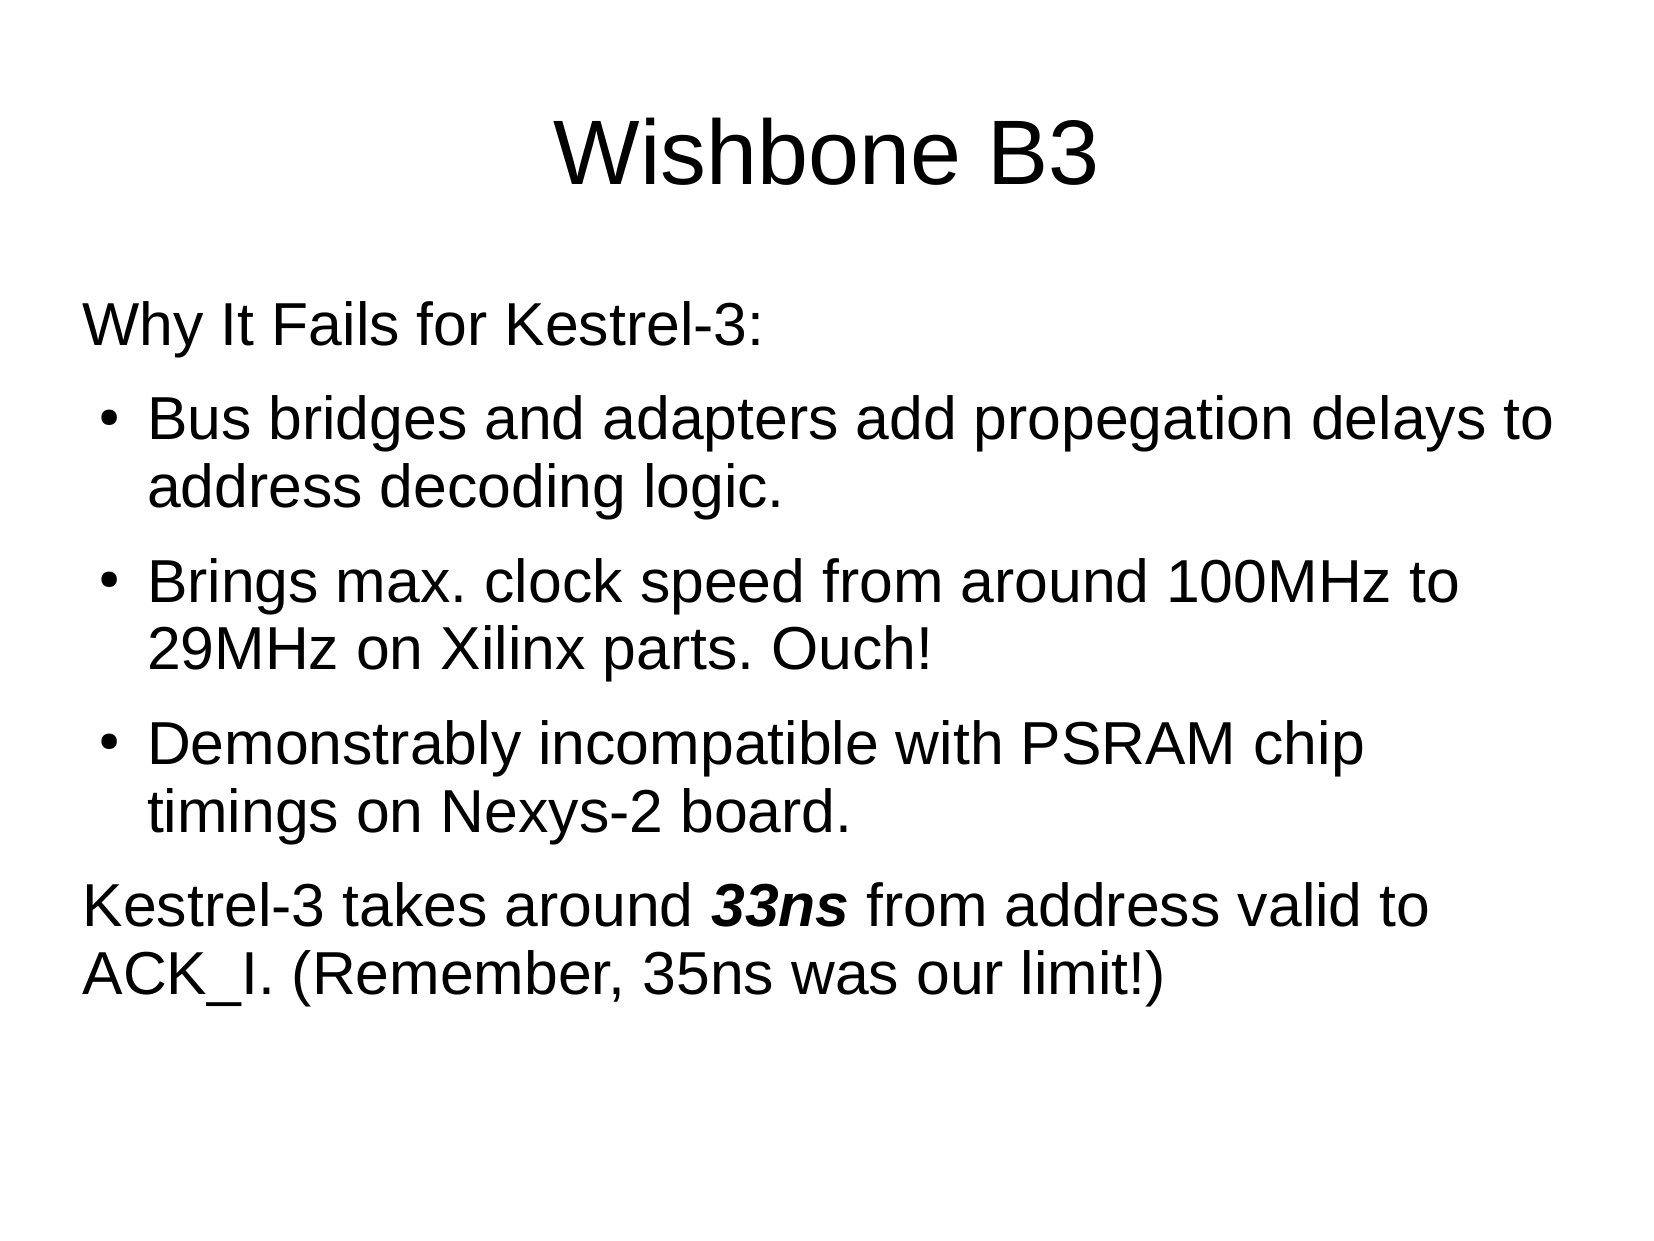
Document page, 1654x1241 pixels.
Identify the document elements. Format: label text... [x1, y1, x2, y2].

title Wishbone B3 [82, 49, 1571, 257]
list Why It Fails for Kestrel-3: Bus bridges and adapters add propegation delays to address decoding logic. Brings max. clock speed from around 100MHz to 29MHz on Xilinx parts. Ouch! Demonstrably incompatible with PSRAM chip timings on Nexys-2 board. Kestrel-3 takes around 33ns from address valid to ACK_I. (Remember, 35ns was our limit!) [82, 290, 1571, 1010]
